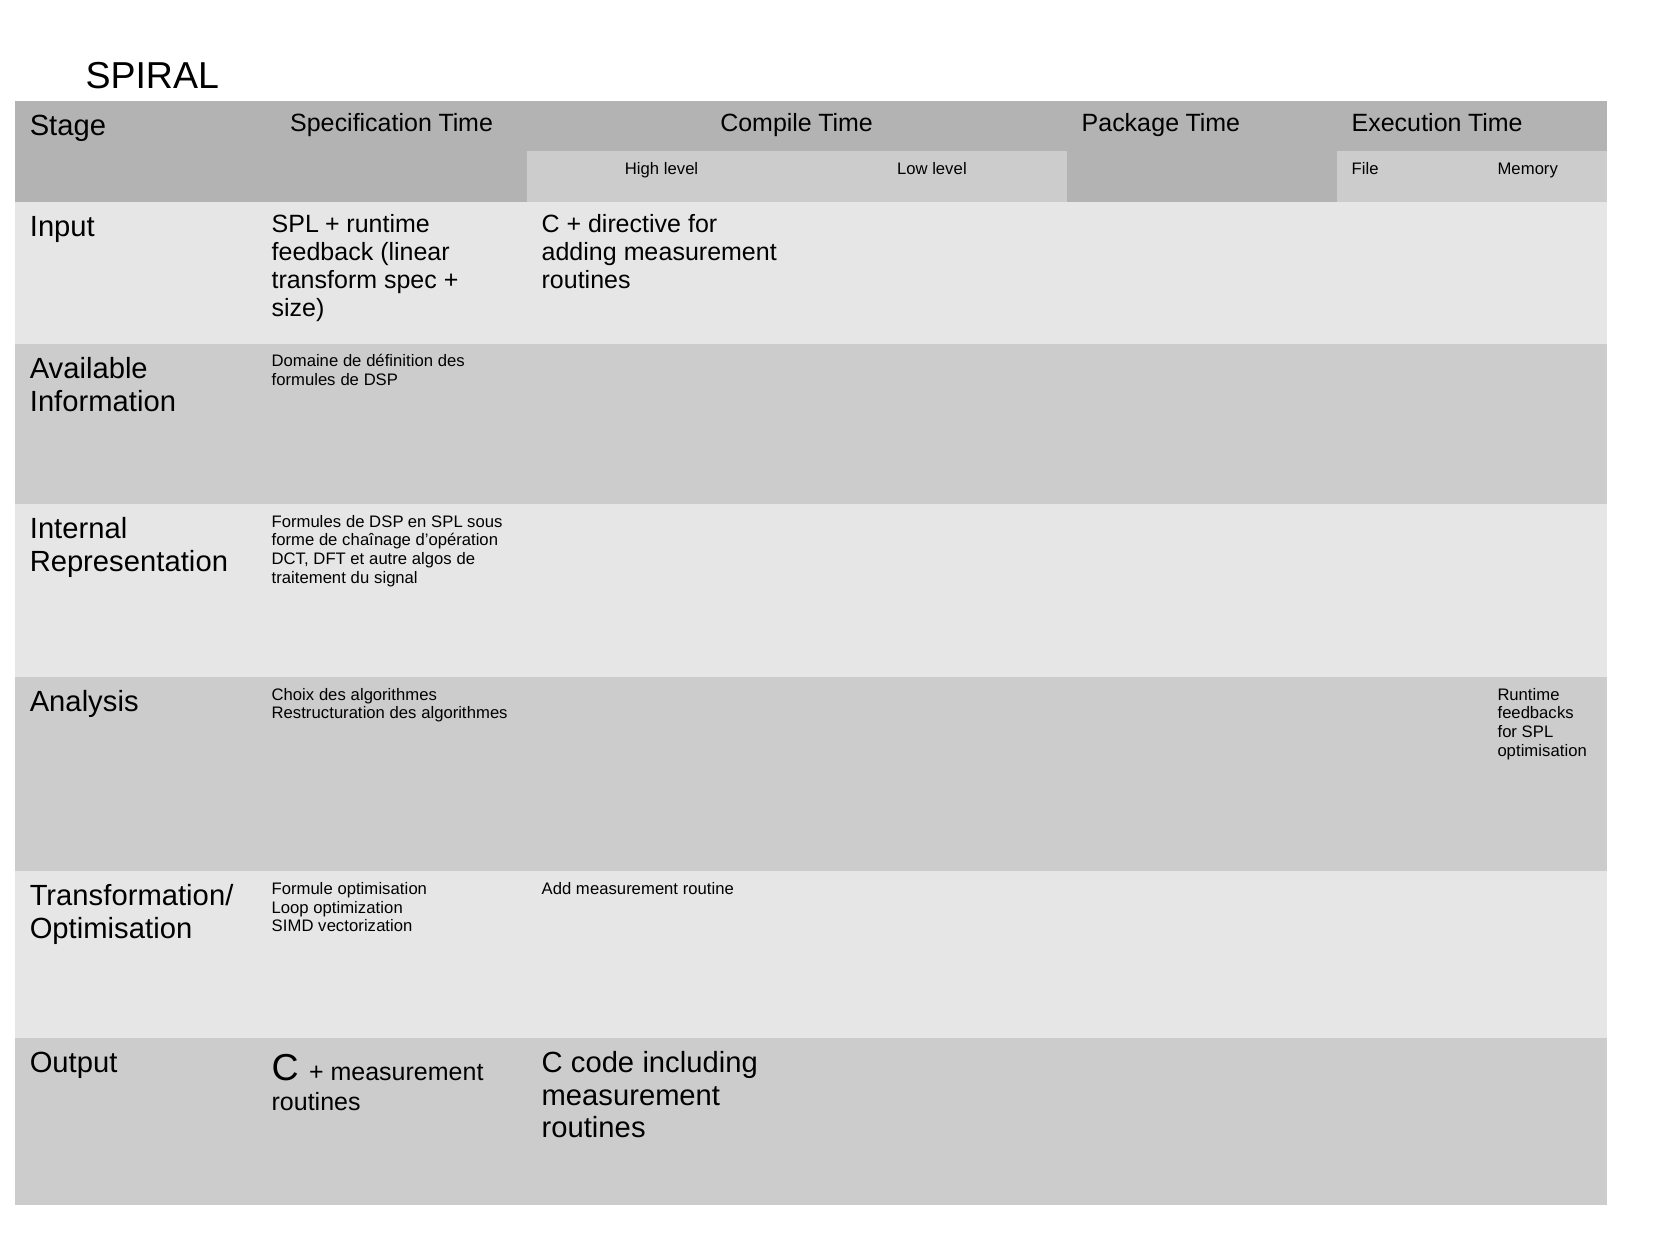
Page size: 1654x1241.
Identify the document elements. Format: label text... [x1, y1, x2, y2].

table_cell [1067, 202, 1337, 344]
table_cell [527, 344, 797, 504]
table_cell [1337, 504, 1483, 677]
table_cell Choix des algorithmes Restructuration des algorithmes [257, 677, 527, 871]
table_cell C + measurement routines [257, 1038, 527, 1205]
table_cell Runtime feedbacks for SPL optimisation [1483, 677, 1607, 871]
text_box SPIRAL [70, 47, 234, 105]
table_cell [1067, 677, 1337, 871]
table_cell C + directive for adding measurement routines [527, 202, 797, 344]
table_cell High level [527, 151, 797, 202]
table_cell Transformation/ Optimisation [15, 871, 257, 1038]
table_cell Domaine de définition des formules de DSP [257, 344, 527, 504]
table_cell SPL + runtime feedback (linear transform spec + size) [257, 202, 527, 344]
table_cell Output [15, 1038, 257, 1205]
table_cell [1337, 677, 1483, 871]
table_cell [1483, 871, 1607, 1038]
table_cell [797, 504, 1067, 677]
table_cell [797, 677, 1067, 871]
table_cell Internal Representation [15, 504, 257, 677]
table_header Execution Time [1337, 101, 1607, 151]
table_cell [1337, 344, 1483, 504]
table_cell Add measurement routine [527, 871, 797, 1038]
table_header Package Time [1067, 101, 1337, 202]
table_cell [1067, 1038, 1337, 1205]
table_cell [1337, 202, 1483, 344]
table_cell Analysis [15, 677, 257, 871]
table_header Stage [15, 101, 257, 202]
table_cell Formules de DSP en SPL sous forme de chaînage d’opération DCT, DFT et autre algos de traitement du signal [257, 504, 527, 677]
table_cell [1067, 344, 1337, 504]
table_cell [1337, 871, 1483, 1038]
table_cell [1067, 504, 1337, 677]
table_cell [1483, 344, 1607, 504]
table_cell [797, 1038, 1067, 1205]
table_cell File [1337, 151, 1483, 202]
table_header Compile Time [527, 101, 1067, 151]
table_header Specification Time [257, 101, 527, 202]
table_cell [797, 871, 1067, 1038]
table_cell Formule optimisation Loop optimization SIMD vectorization [257, 871, 527, 1038]
table_cell Available Information [15, 344, 257, 504]
table_cell [797, 344, 1067, 504]
table_cell [1483, 202, 1607, 344]
table_cell C code including measurement routines [527, 1038, 797, 1205]
table_cell Input [15, 202, 257, 344]
table_cell Memory [1483, 151, 1607, 202]
table_cell [1337, 1038, 1483, 1205]
table_cell [1483, 504, 1607, 677]
table_cell [797, 202, 1067, 344]
table_cell [527, 677, 797, 871]
table_cell Low level [797, 151, 1067, 202]
table_cell [1067, 871, 1337, 1038]
table_cell [527, 504, 797, 677]
table_cell [1483, 1038, 1607, 1205]
